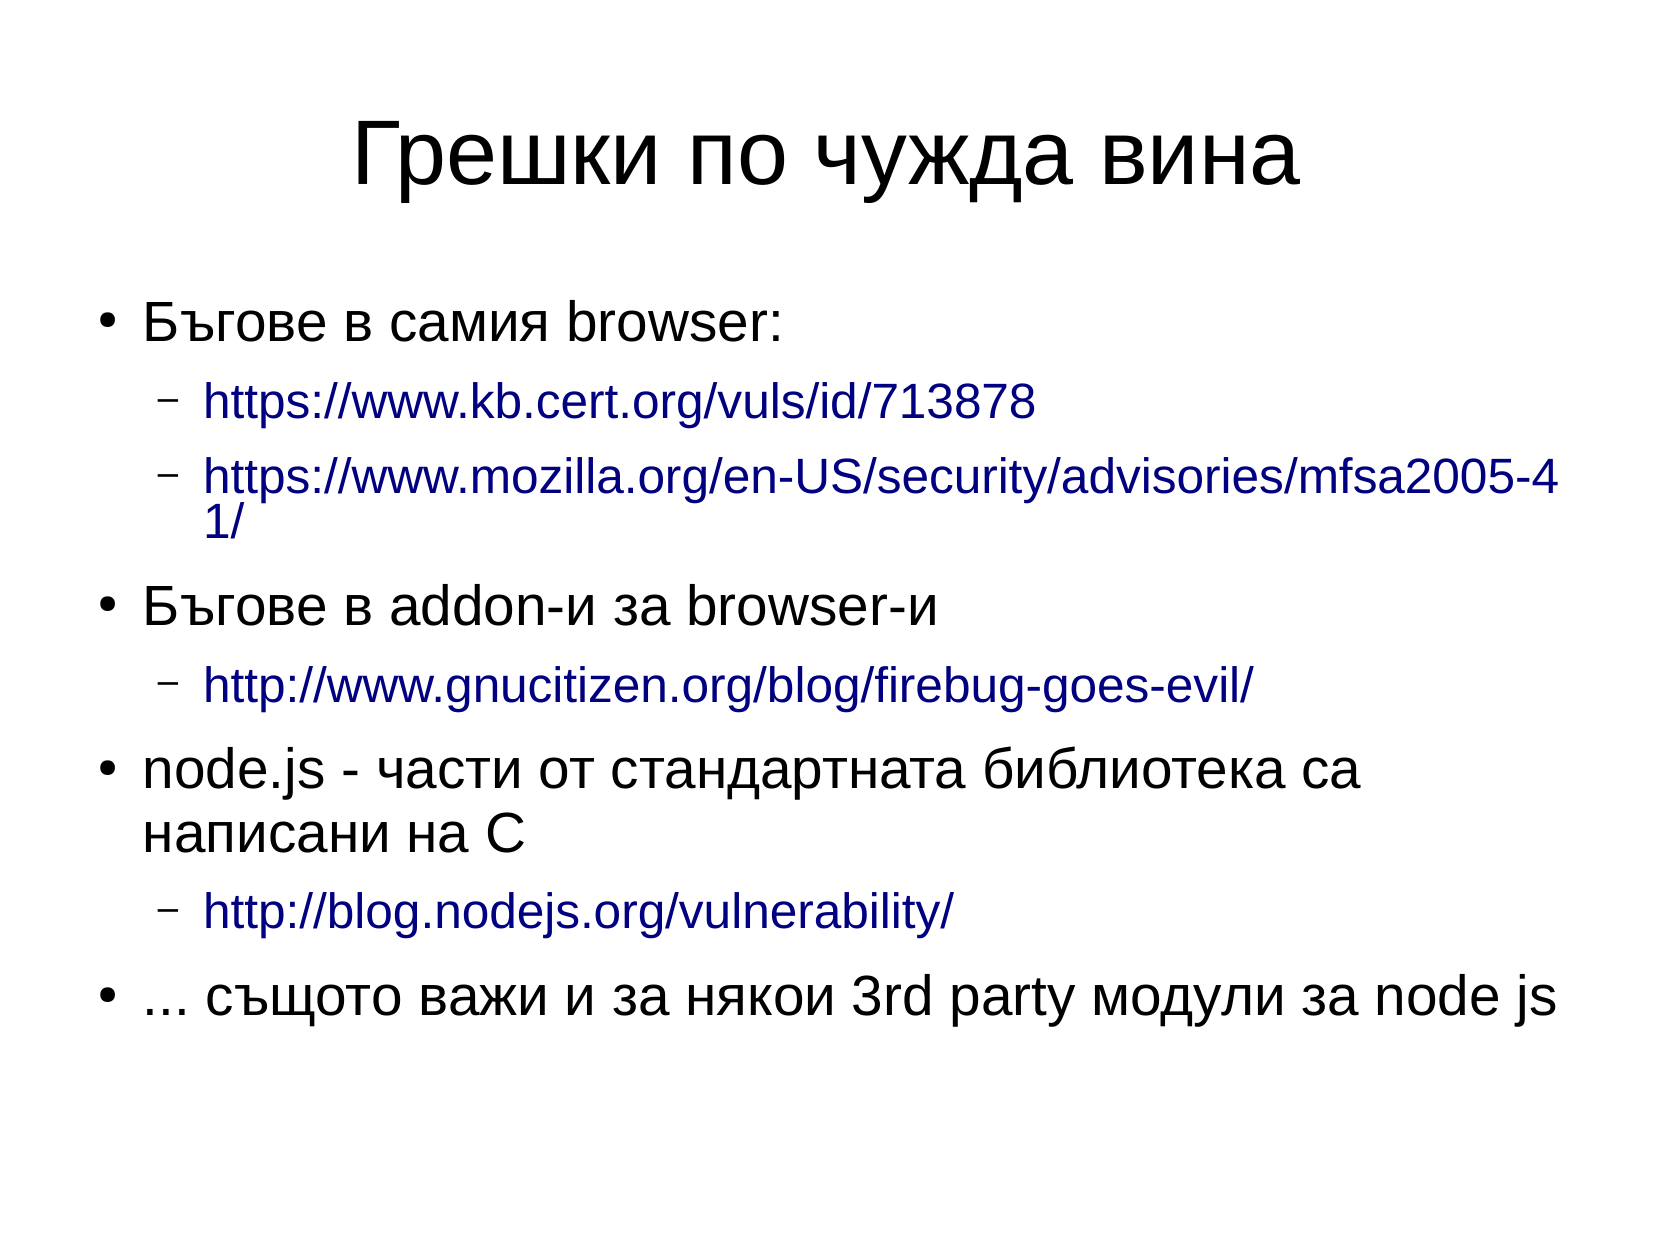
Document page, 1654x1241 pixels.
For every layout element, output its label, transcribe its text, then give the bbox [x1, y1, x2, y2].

list Бъгове в самия browser: https://www.kb.cert.org/vuls/id/713878 https://www.mozilla.org/en-US/security/advisories/mfsa2005-41/ Бъгове в addon-и за browser-и http://www.gnucitizen.org/blog/firebug-goes-evil/ node.js - части от стандартната библиотека са написани на C http://blog.nodejs.org/vulnerability/ ... същото важи и за някои 3rd party модули за node js [82, 290, 1571, 1010]
title Грешки по чужда вина [82, 49, 1571, 257]
